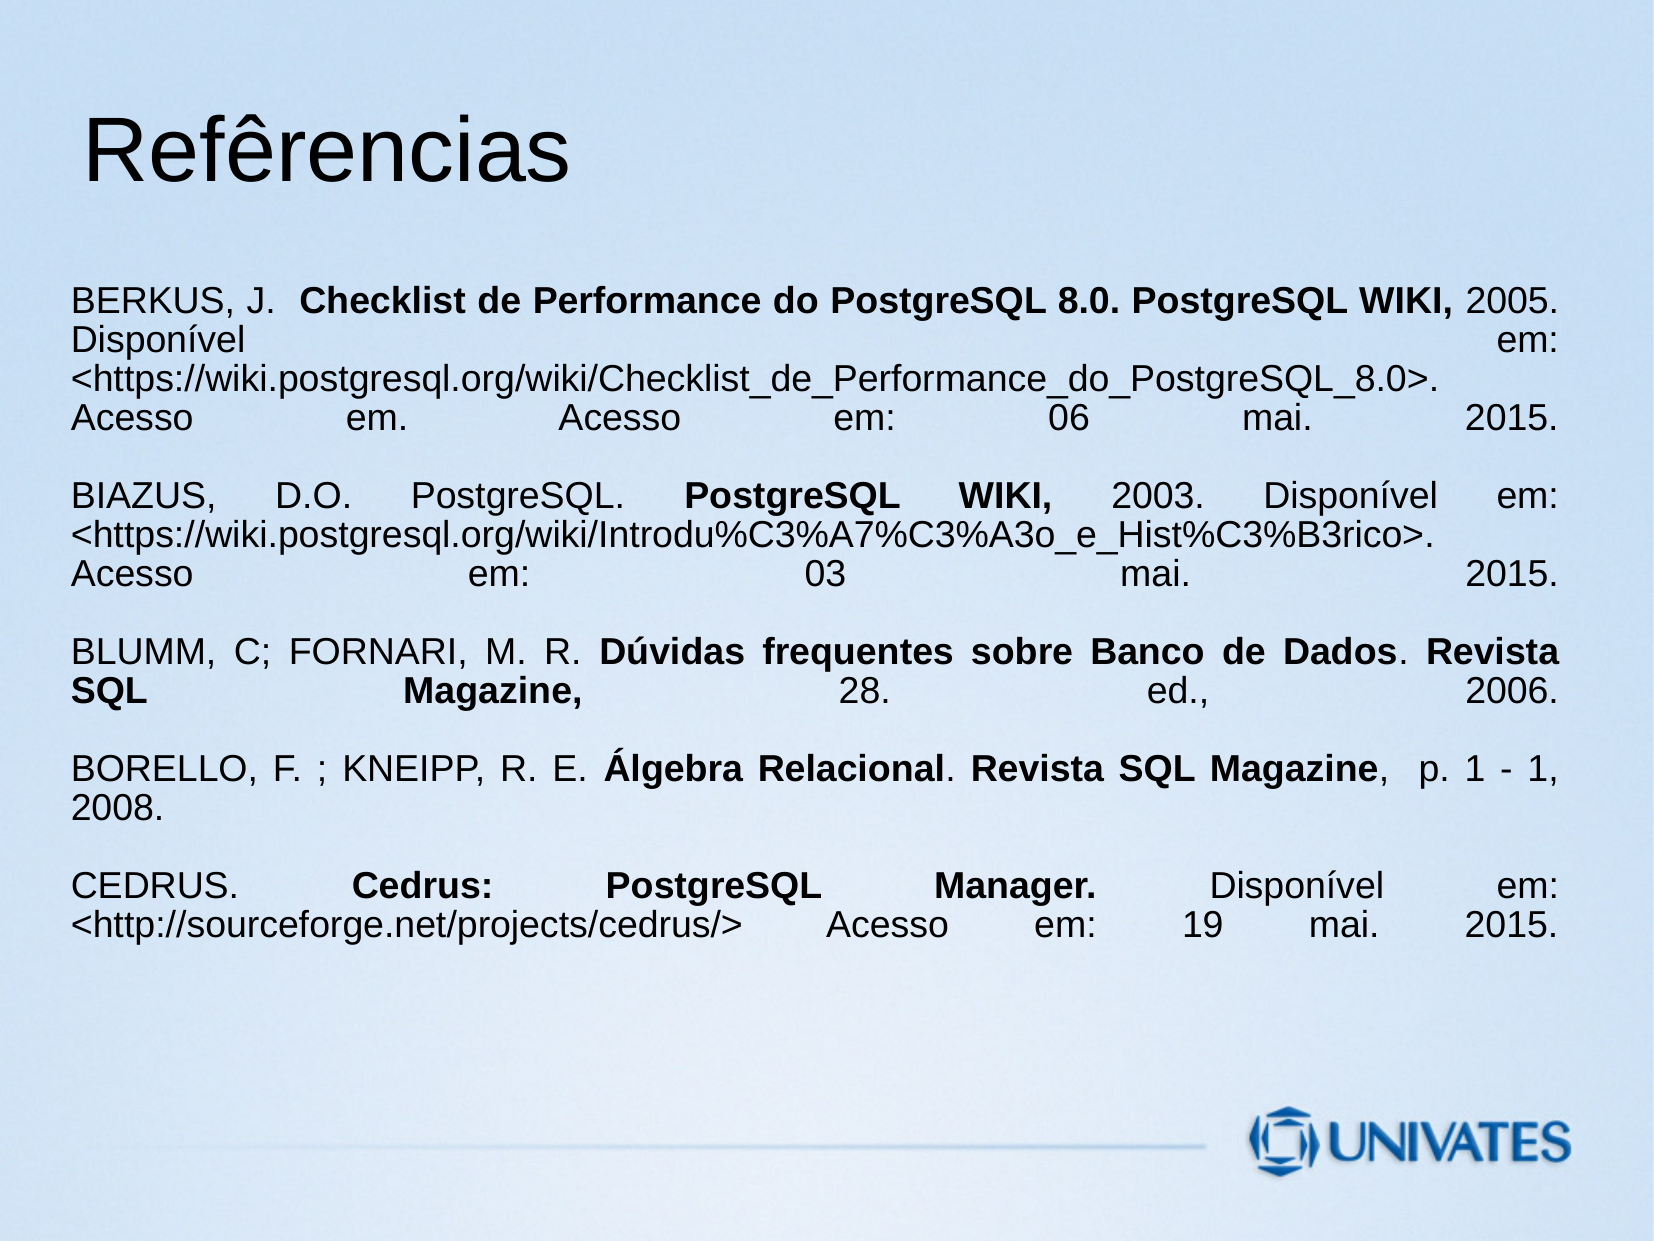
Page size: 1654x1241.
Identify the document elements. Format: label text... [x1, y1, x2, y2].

title Refêrencias [82, 49, 1571, 257]
text_box [82, 318, 1571, 1039]
title BERKUS, J. Checklist de Performance do PostgreSQL 8.0. PostgreSQL WIKI, 2005. Disponível em: <https://wiki.postgresql.org/wiki/Checklist_de_Performance_do_PostgreSQL_8.0>. Acesso em. Acesso em: 06 mai. 2015. BIAZUS, D.O. PostgreSQL. PostgreSQL WIKI, 2003. Disponível em: <https://wiki.postgresql.org/wiki/Introdu%C3%A7%C3%A3o_e_Hist%C3%B3rico>. Acesso em: 03 mai. 2015. BLUMM, C; FORNARI, M. R. Dúvidas frequentes sobre Banco de Dados. Revista SQL Magazine, 28. ed., 2006. BORELLO, F. ; KNEIPP, R. E. Álgebra Relacional. Revista SQL Magazine, p. 1 - 1, 2008. CEDRUS. Cedrus: PostgreSQL Manager. Disponível em: <http://sourceforge.net/projects/cedrus/> Acesso em: 19 mai. 2015. [70, 280, 1560, 1029]
picture [0, 0, 1654, 1241]
